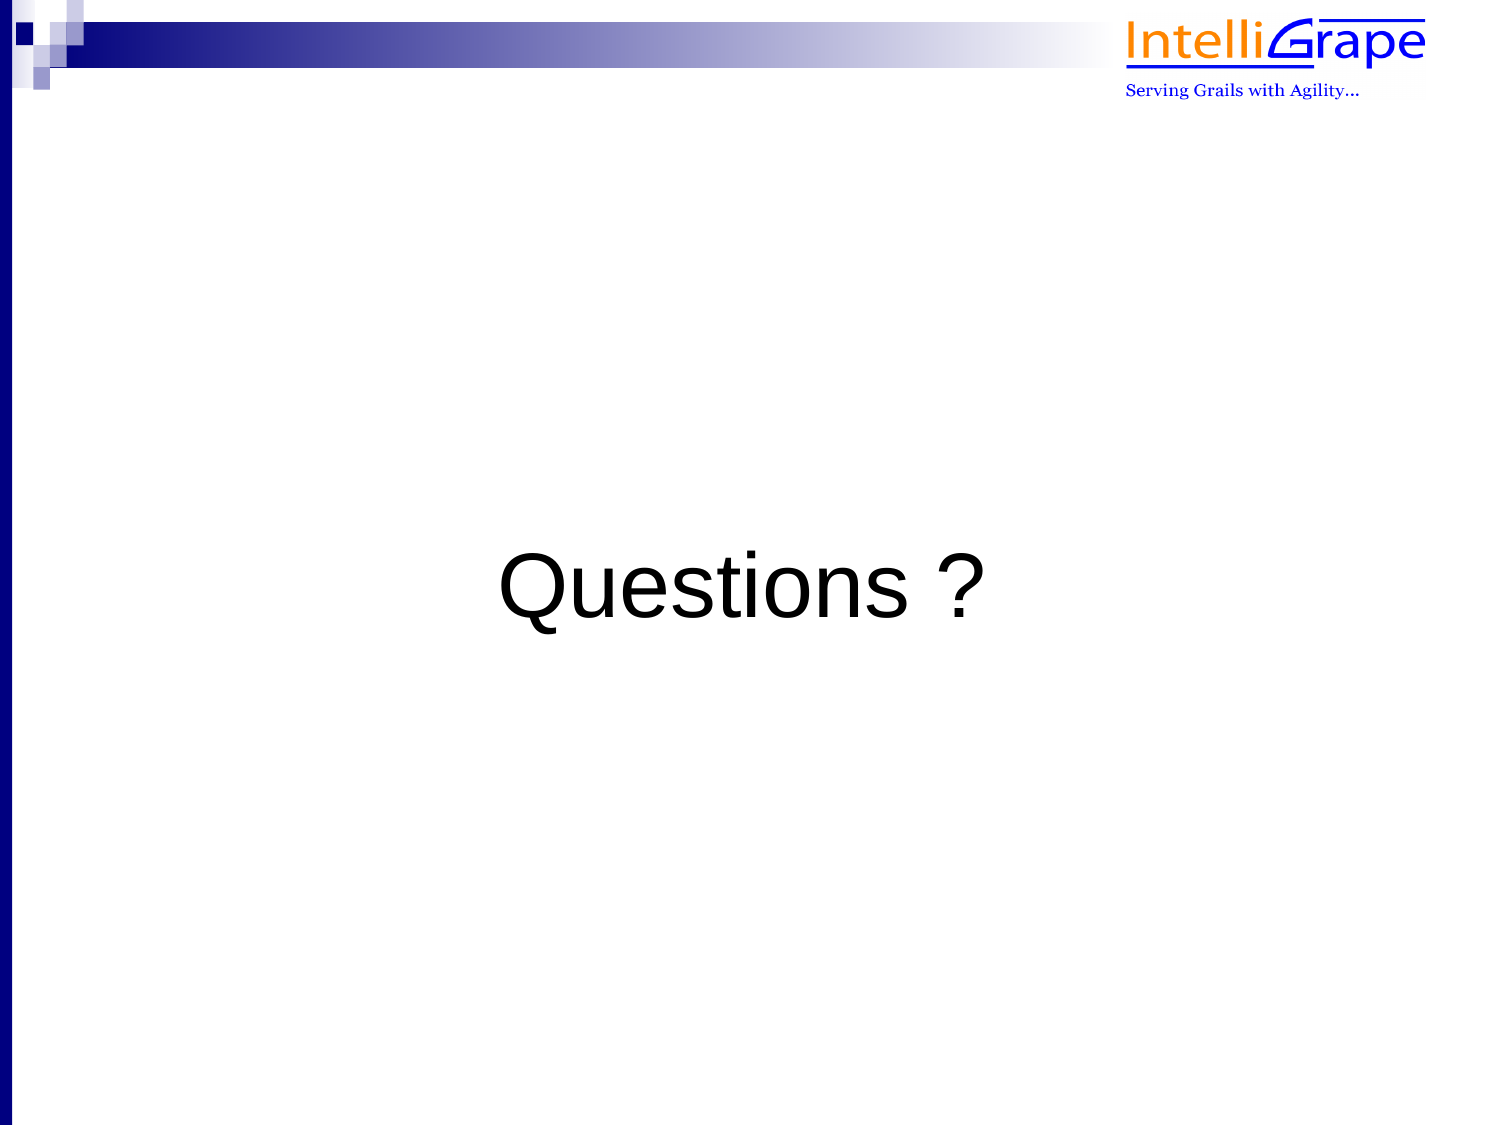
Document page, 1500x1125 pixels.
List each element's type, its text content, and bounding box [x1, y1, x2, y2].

title Questions ? [67, 472, 1418, 699]
picture [1125, 12, 1425, 100]
